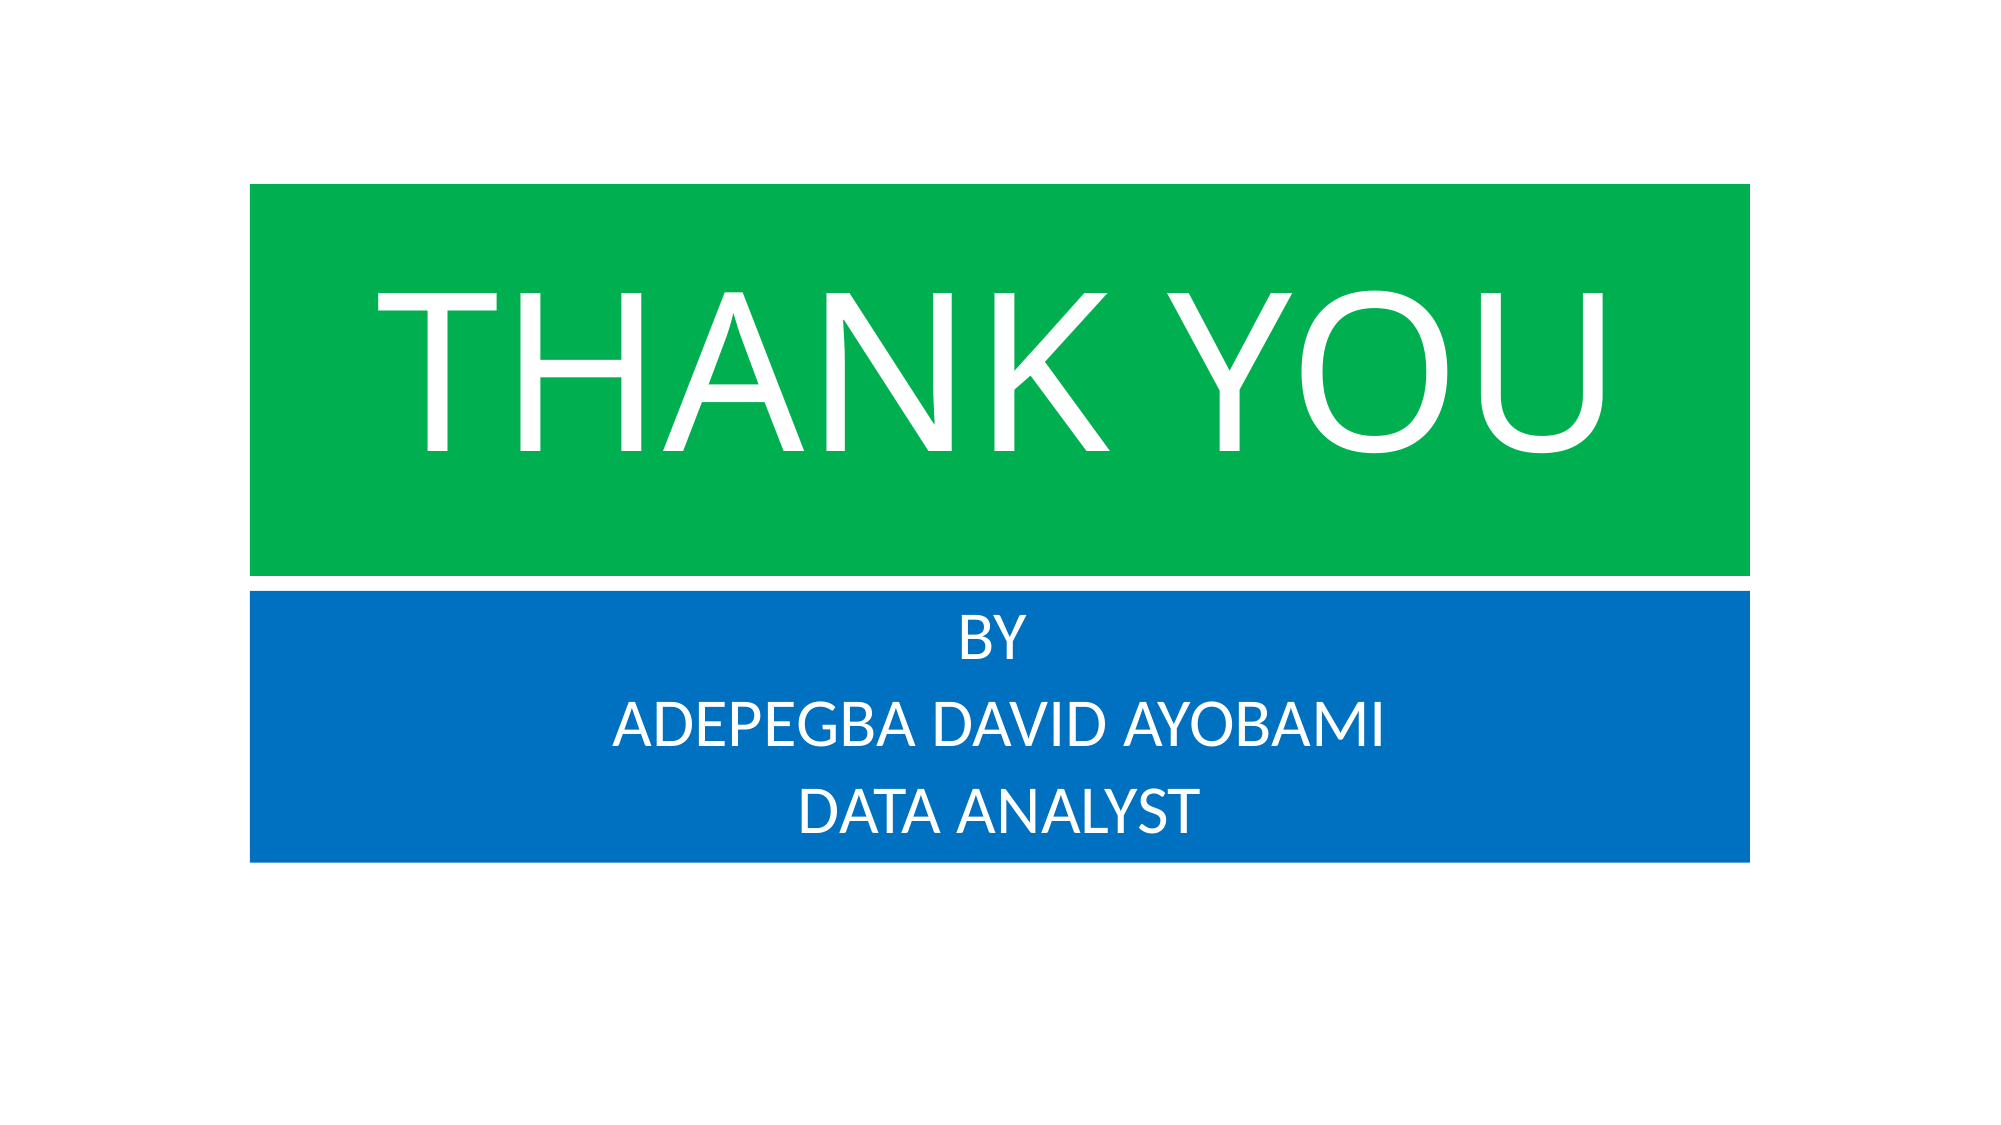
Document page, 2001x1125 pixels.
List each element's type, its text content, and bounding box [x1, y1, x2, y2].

subtitle BY ADEPEGBA DAVID AYOBAMI DATA ANALYST [249, 590, 1750, 863]
title THANK YOU [249, 184, 1750, 576]
